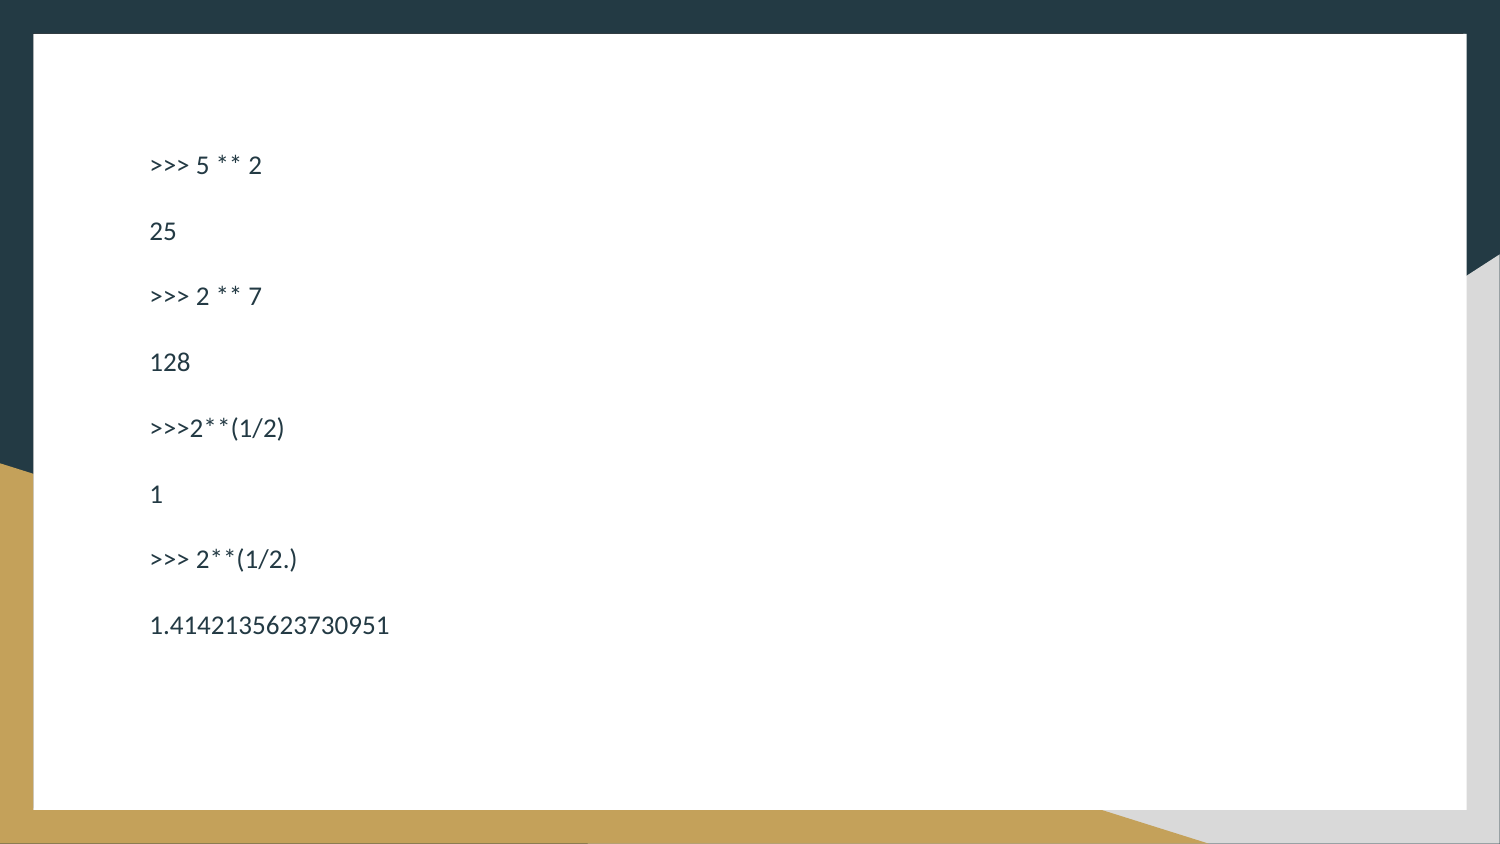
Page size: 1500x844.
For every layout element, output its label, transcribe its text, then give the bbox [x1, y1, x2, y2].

list >>> 5 ** 2 25 >>> 2 ** 7 128 >>>2**(1/2) 1 >>> 2**(1/2.) 1.4142135623730951 [134, 58, 1366, 729]
